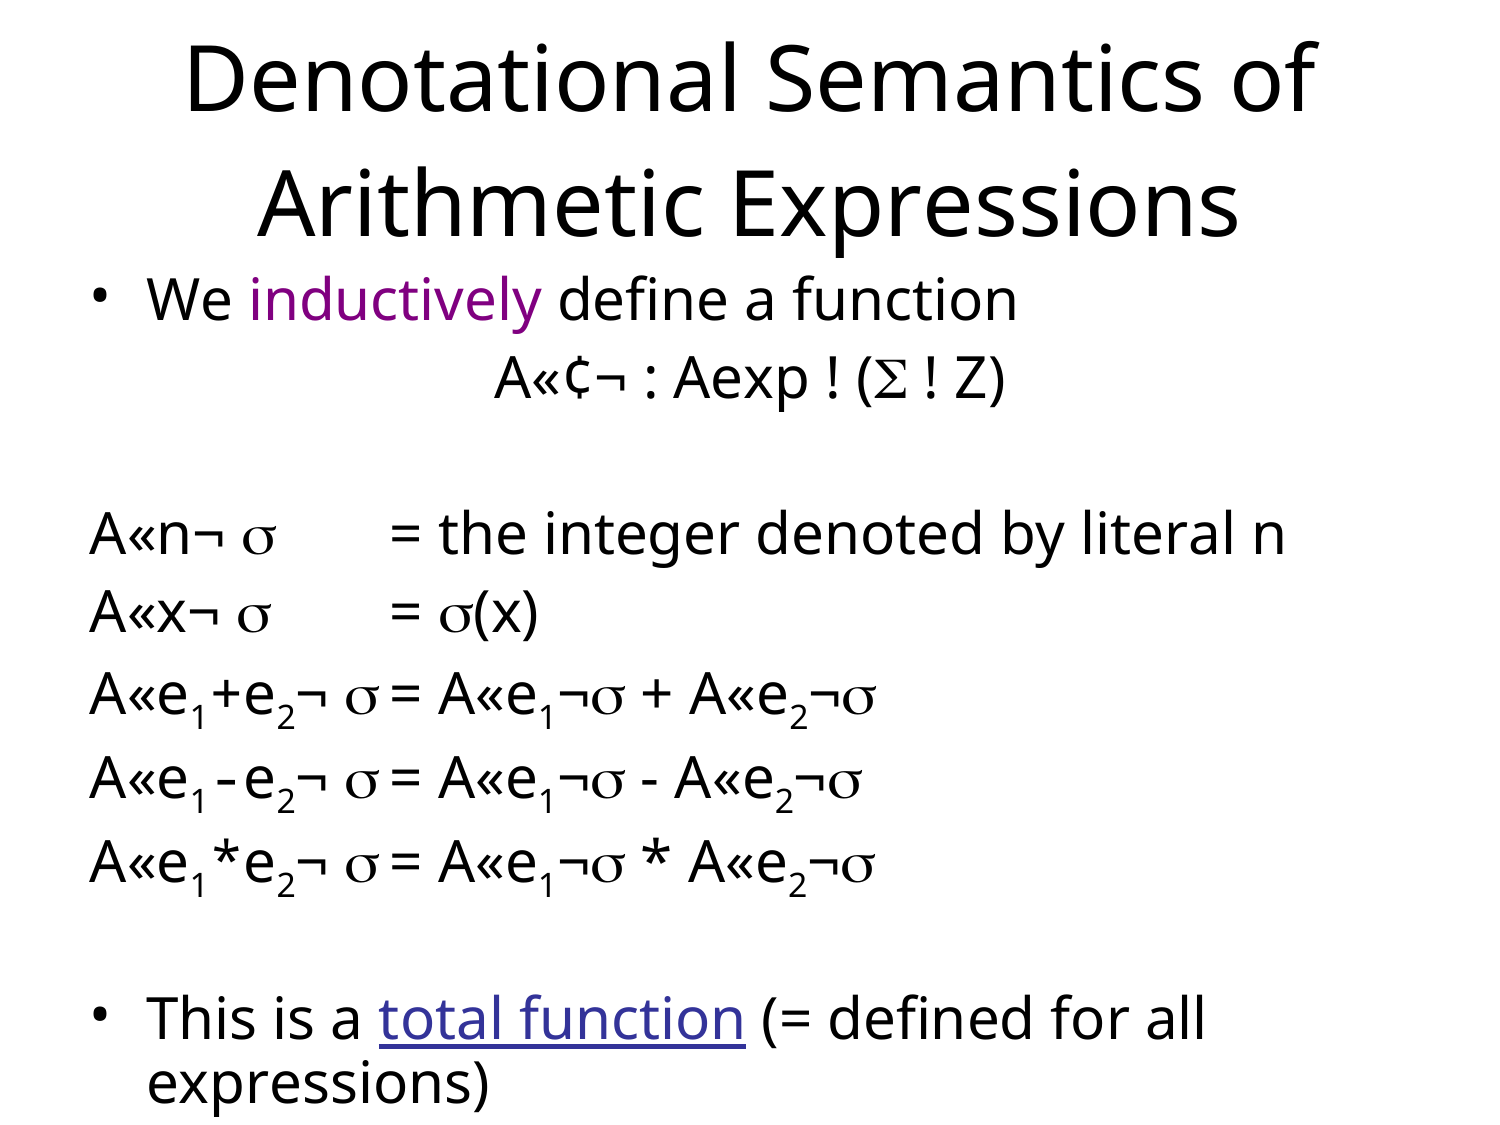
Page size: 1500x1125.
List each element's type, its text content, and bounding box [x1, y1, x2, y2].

list We inductively define a function A«¢¬ : Aexp ! ( ! Z) A«n¬  = the integer denoted by literal n A«x¬  = (x) A«e1+e2¬  = A«e1¬ + A«e2¬ A«e1-e2¬  = A«e1¬ - A«e2¬ A«e1*e2¬  = A«e1¬ * A«e2¬ This is a total function (= defined for all expressions) [75, 262, 1426, 1088]
title Denotational Semantics of Arithmetic Expressions [75, 24, 1426, 254]
